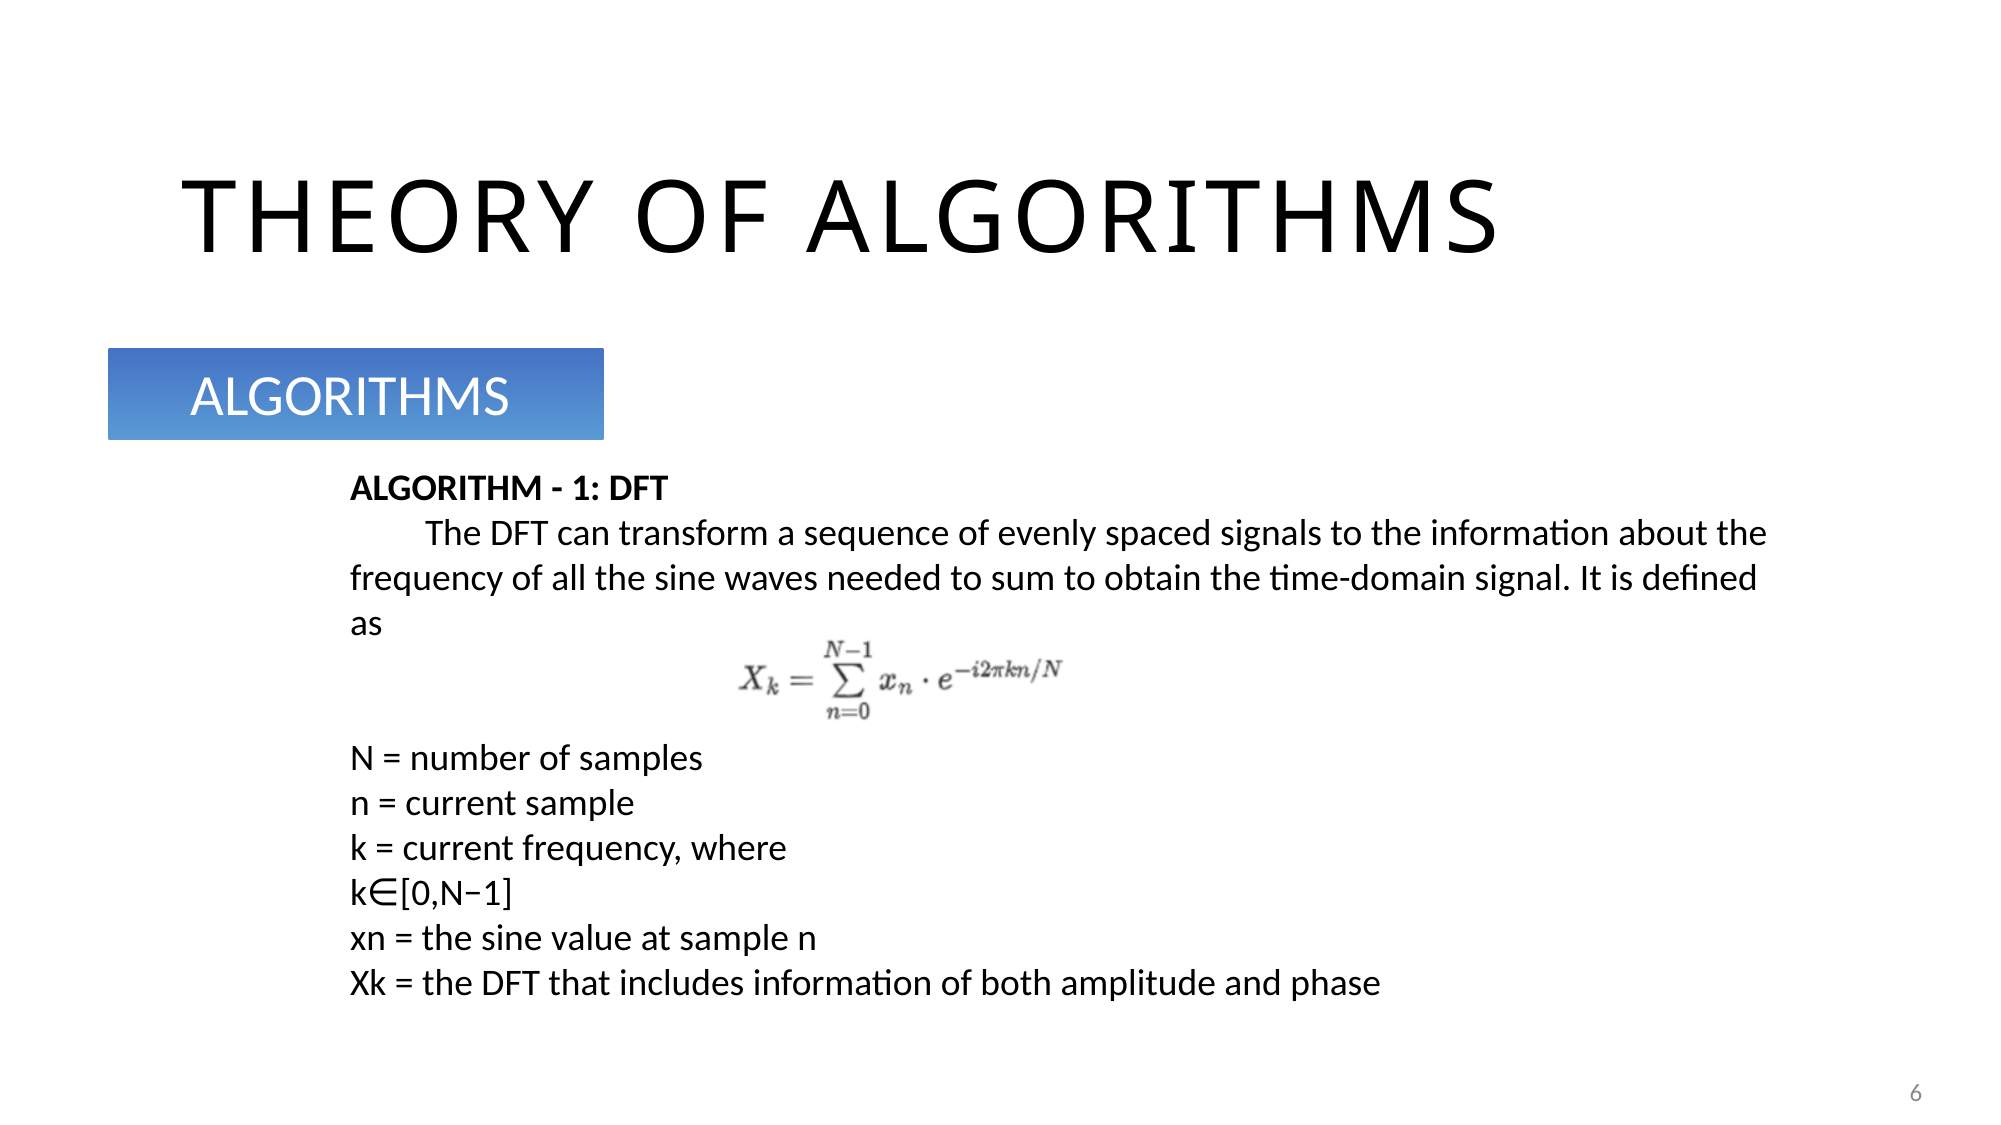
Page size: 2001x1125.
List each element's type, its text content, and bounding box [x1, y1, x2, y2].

text_box ALGORITHMS [175, 350, 606, 436]
picture [723, 616, 1066, 724]
text_box ALGORITHM - 1: DFT The DFT can transform a sequence of evenly spaced signals to the information about the frequency of all the sine waves needed to sum to obtain the time-domain signal. It is defined as N = number of samples n = current sample k = current frequency, where k∈[0,N−1] xn = the sine value at sample n Xk = the DFT that includes information of both amplitude and phase [335, 455, 1796, 1061]
text_box 5 [1894, 1061, 1968, 1121]
title THEORY OF ALGORITHMS [57, 144, 1626, 281]
